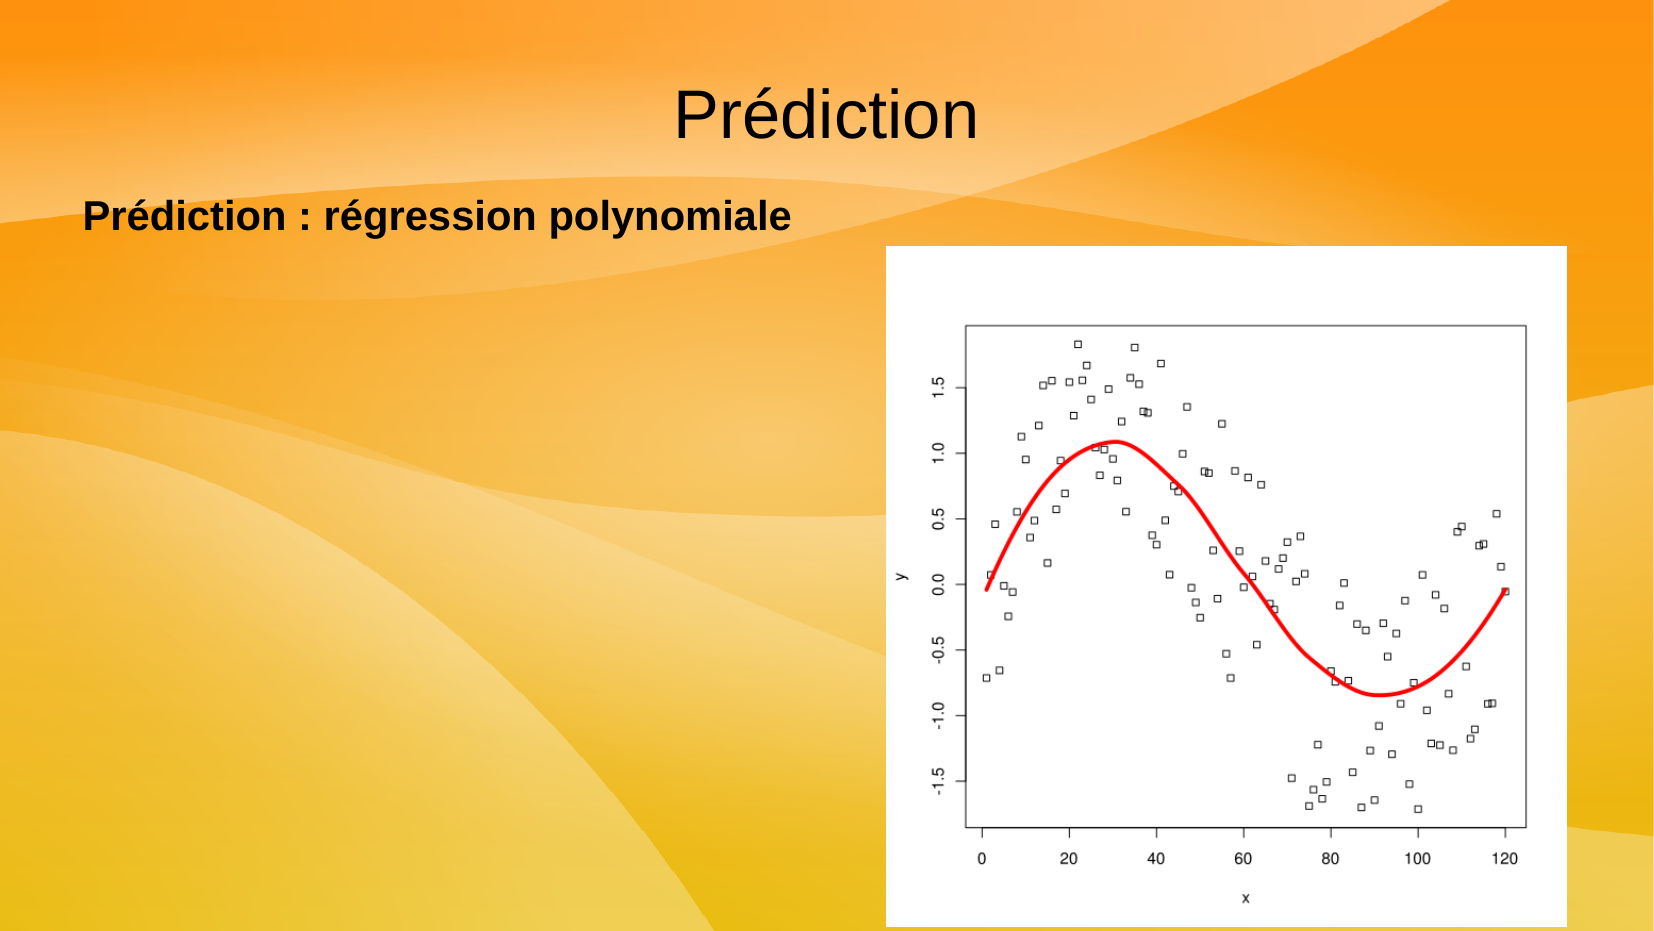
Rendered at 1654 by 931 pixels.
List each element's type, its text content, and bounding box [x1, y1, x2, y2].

list Prédiction : régression polynomiale [82, 192, 1571, 240]
title Prédiction [82, 37, 1571, 192]
picture [0, 0, 1654, 931]
